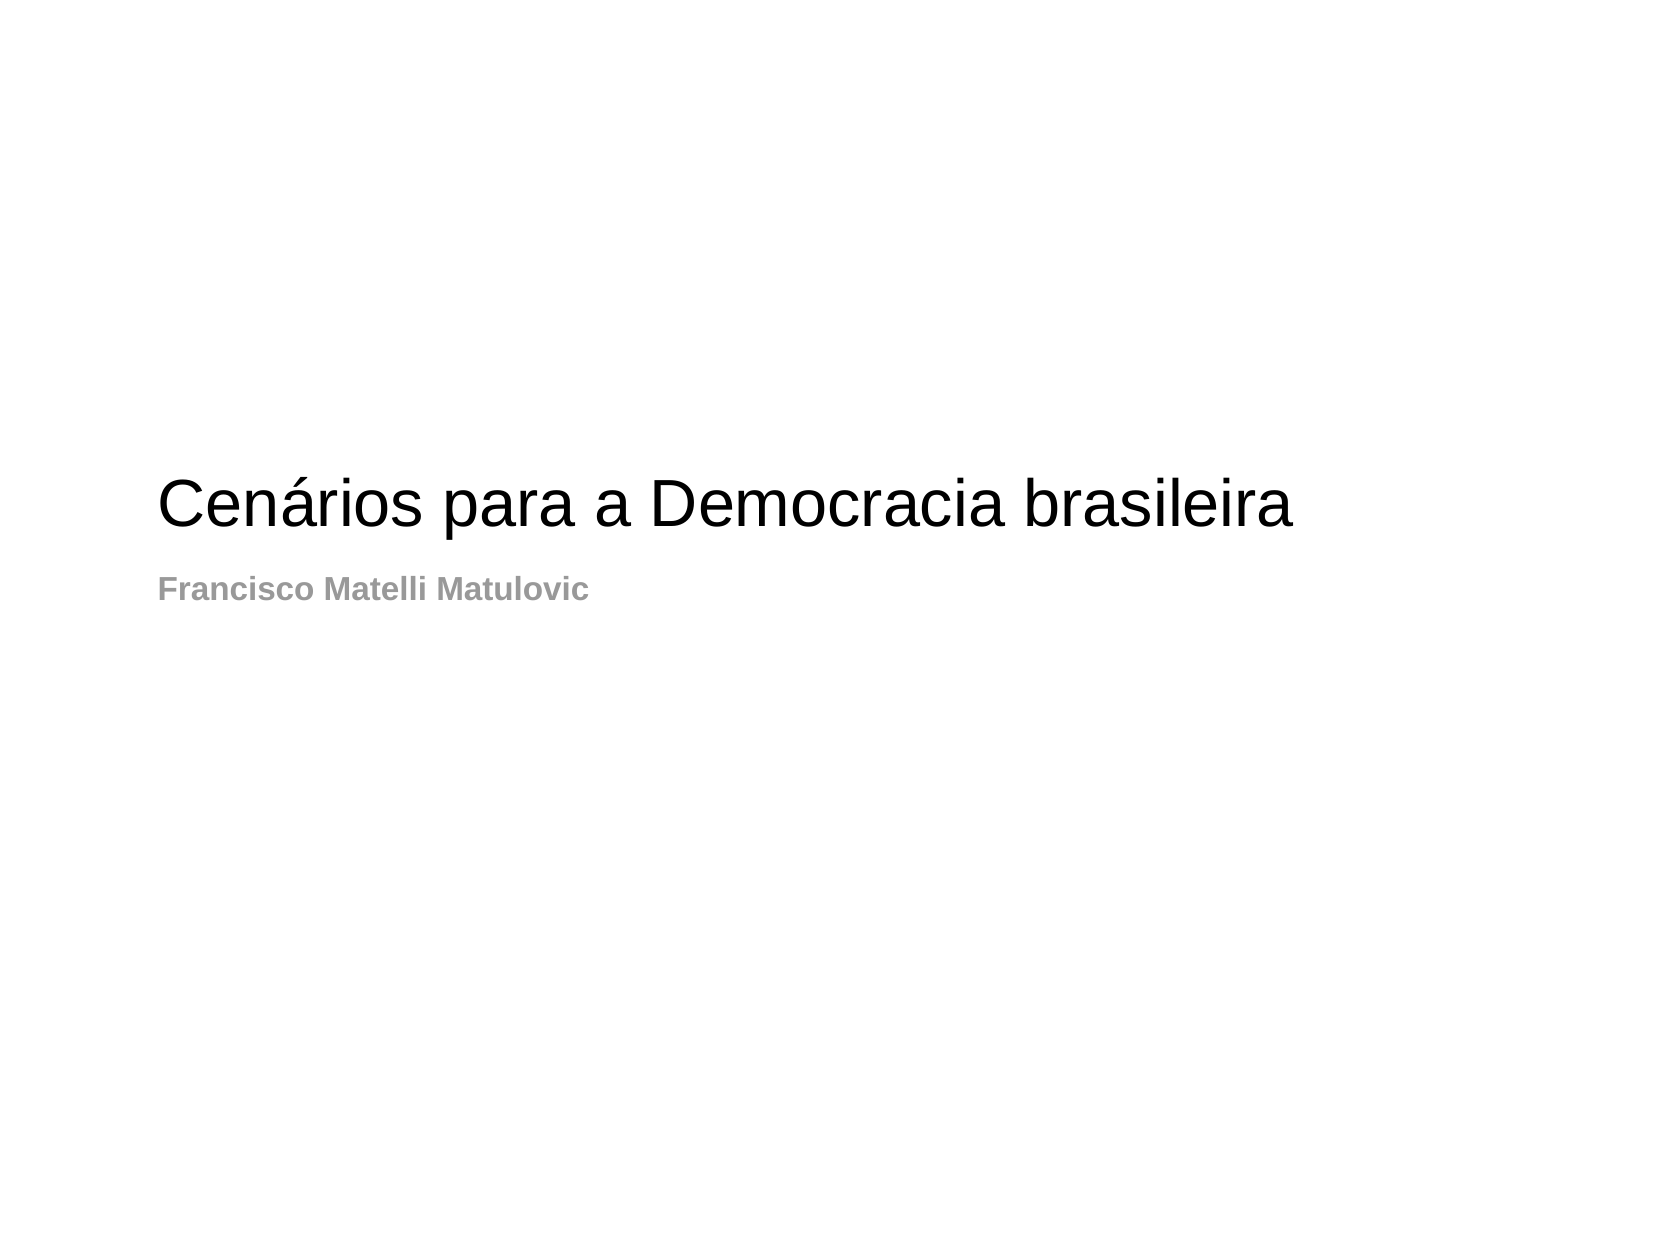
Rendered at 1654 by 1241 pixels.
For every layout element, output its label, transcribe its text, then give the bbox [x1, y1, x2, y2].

list Cenários para a Democracia brasileira Francisco Matelli Matulovic [86, 465, 1576, 1186]
